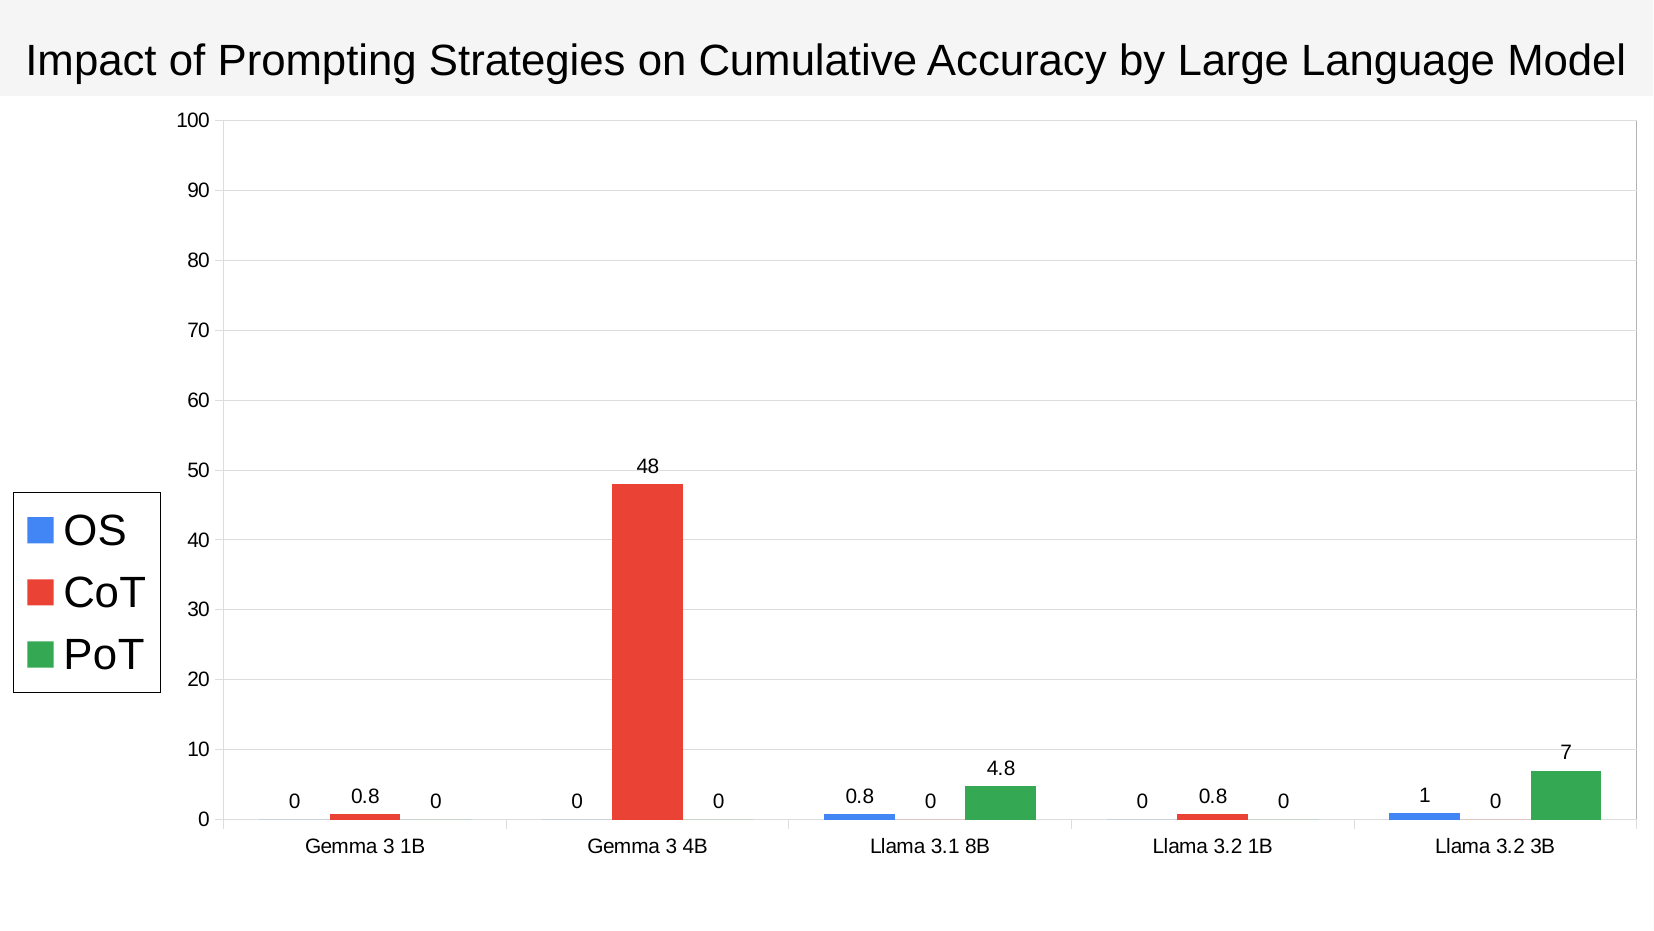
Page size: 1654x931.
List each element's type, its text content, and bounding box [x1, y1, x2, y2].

title Impact of Prompting Strategies on Cumulative Accuracy by Large Language Model [0, 29, 1654, 92]
chart [0, 96, 1653, 931]
